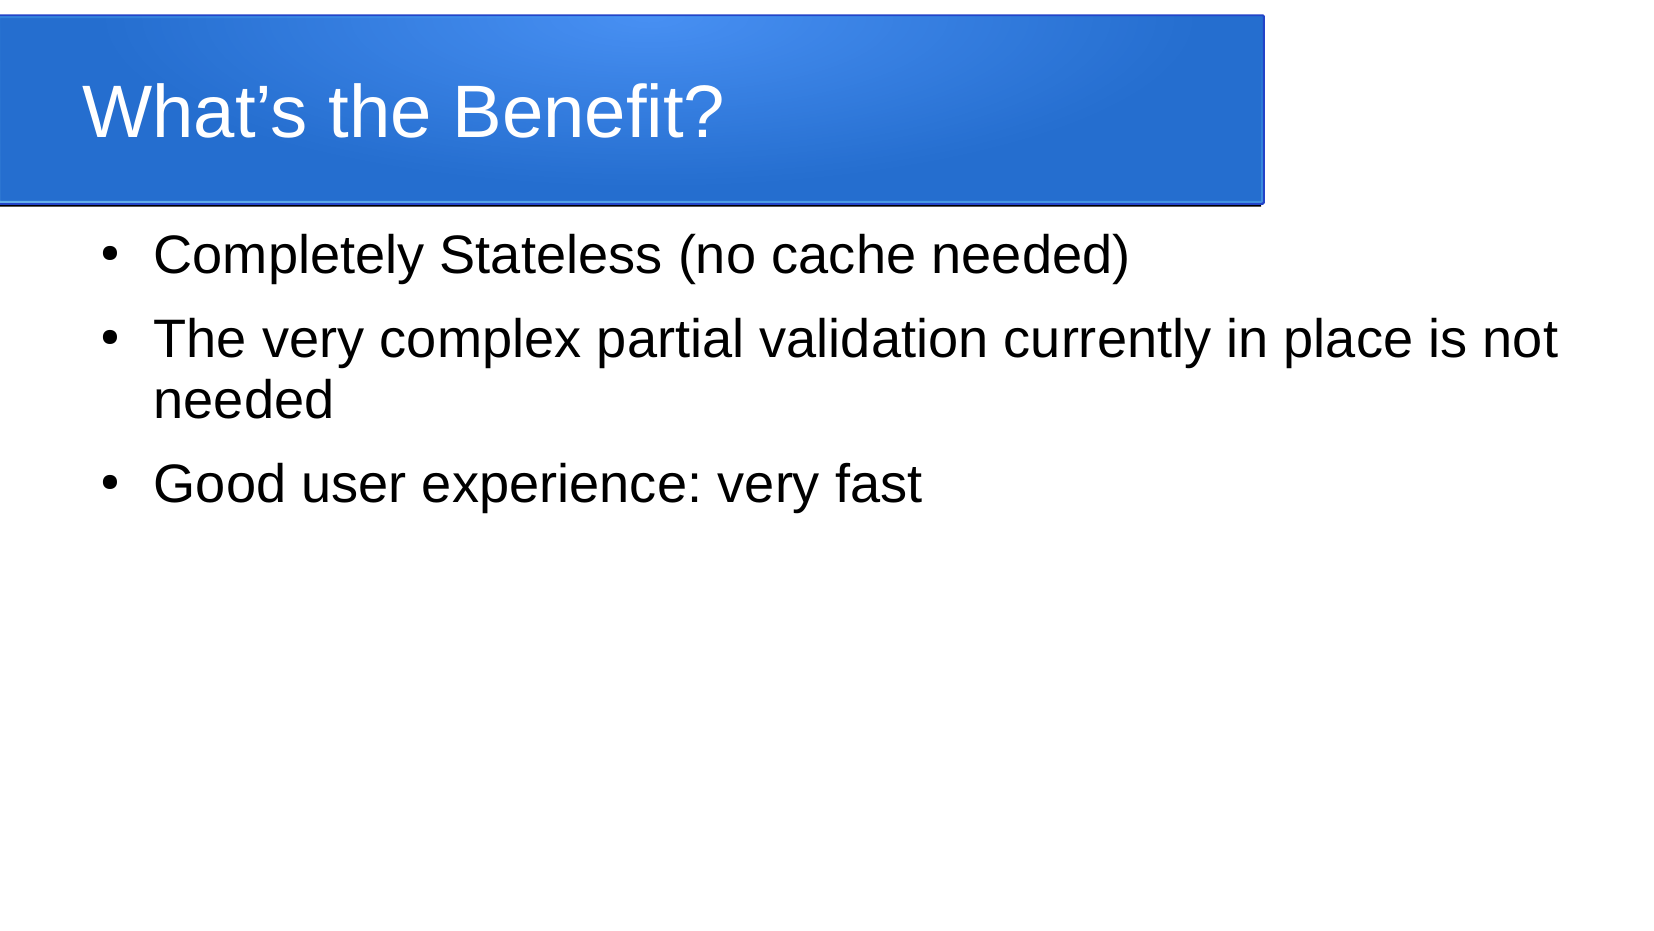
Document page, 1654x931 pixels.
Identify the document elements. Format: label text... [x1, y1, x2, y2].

list Completely Stateless (no cache needed) The very complex partial validation currently in place is not needed Good user experience: very fast [82, 224, 1571, 764]
title What’s the Benefit? [82, 35, 1235, 189]
